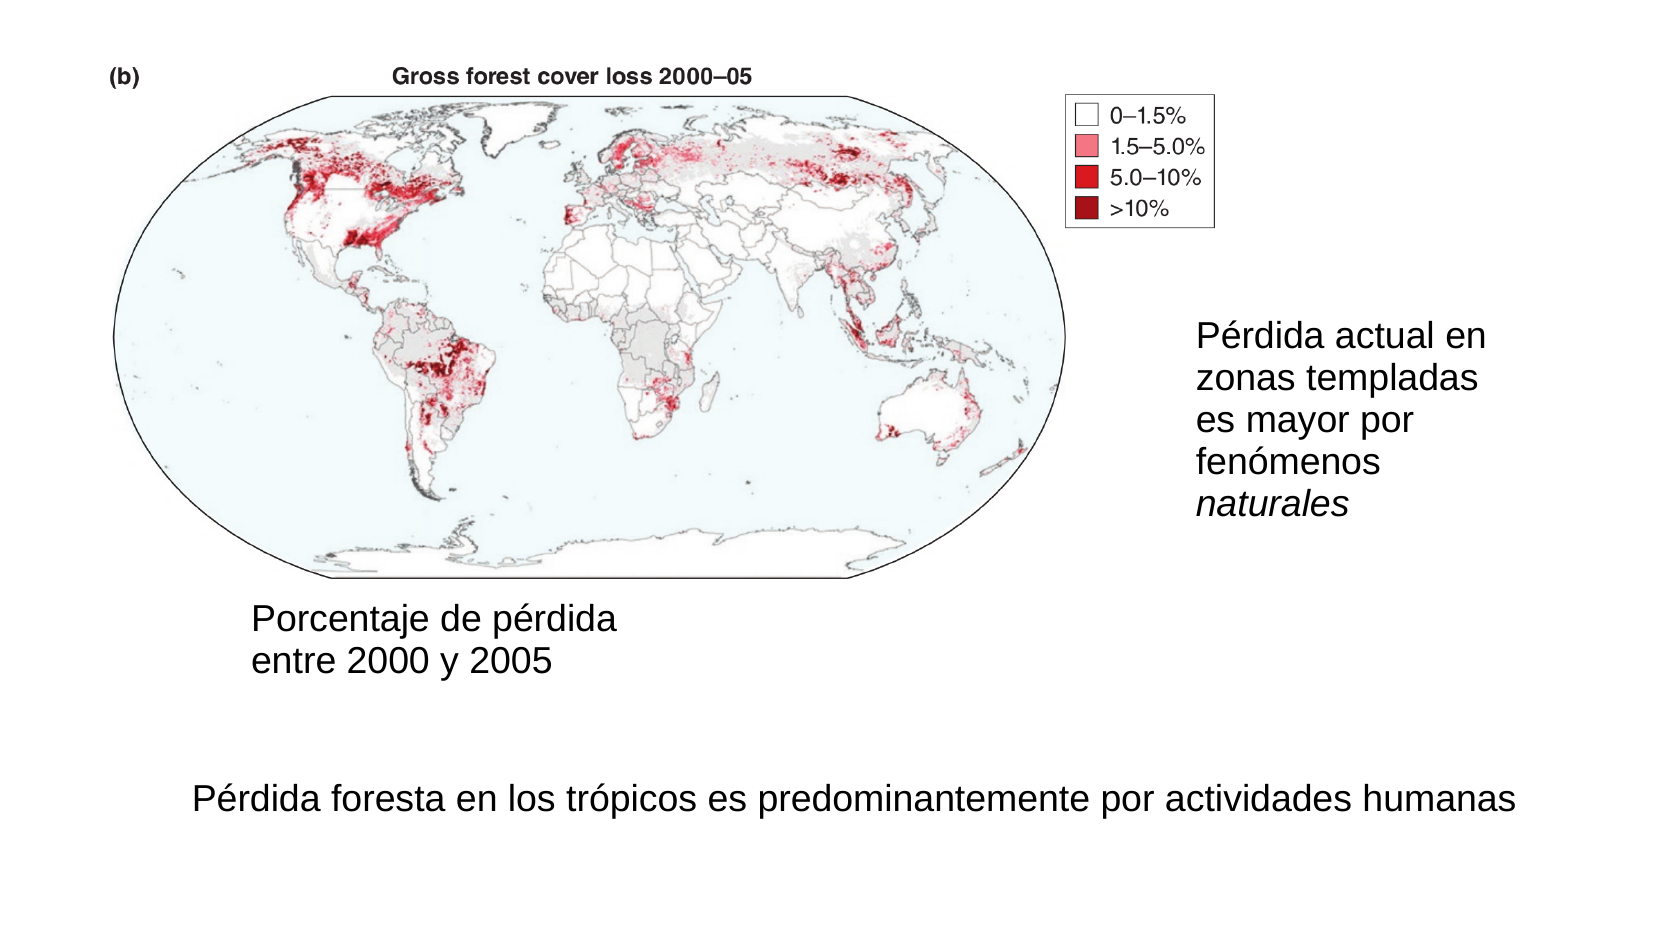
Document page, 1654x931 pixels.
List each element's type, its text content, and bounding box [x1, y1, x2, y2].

text_box Pérdida actual en zonas templadas es mayor por fenómenos naturales [1181, 306, 1506, 532]
text_box Pérdida foresta en los trópicos es predominantemente por actividades humanas [177, 769, 1565, 827]
picture [96, 51, 1241, 591]
text_box Porcentaje de pérdida entre 2000 y 2005 [236, 590, 650, 690]
